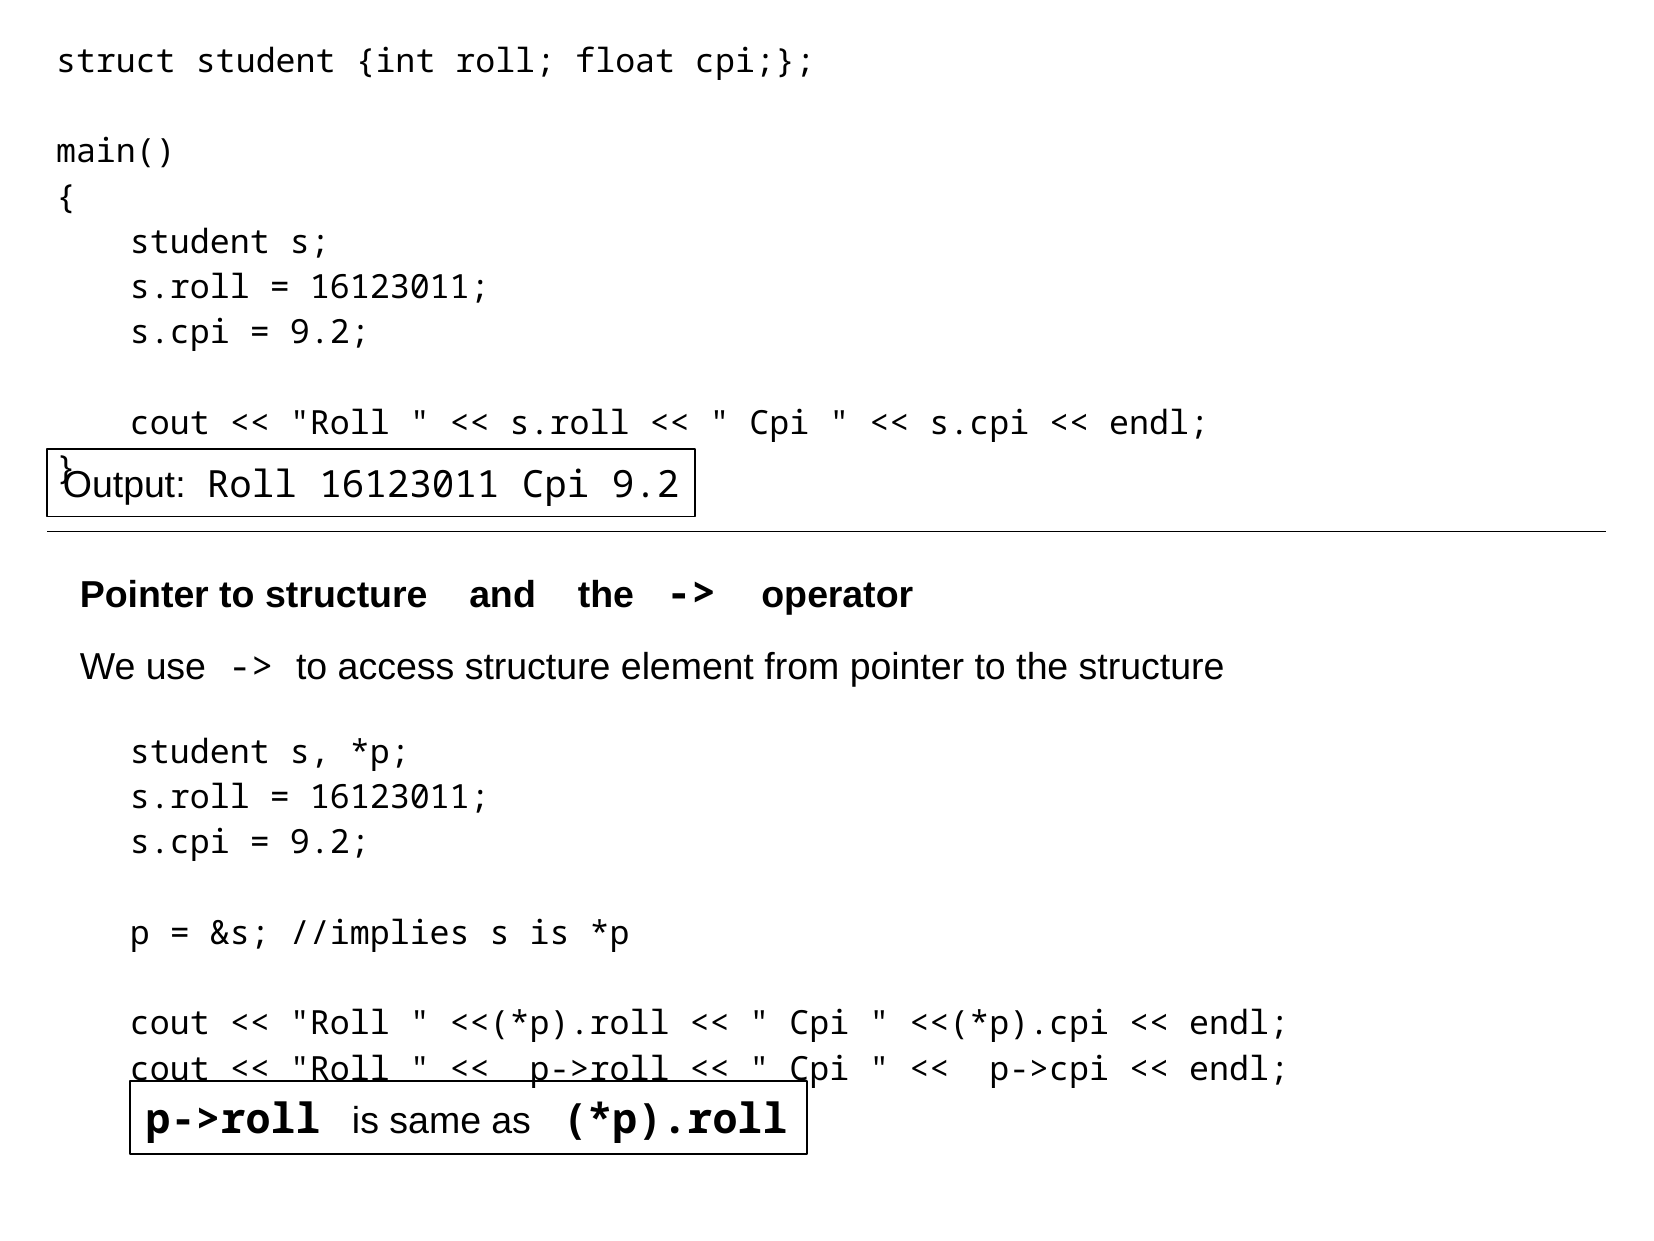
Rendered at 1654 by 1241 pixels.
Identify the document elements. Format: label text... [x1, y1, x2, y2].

text_box student s, *p; s.roll = 16123011; s.cpi = 9.2; p = &s; //implies s is *p cout << "Roll " <<(*p).roll << " Cpi " <<(*p).cpi << endl; cout << "Roll " << p->roll << " Cpi " << p->cpi << endl; [41, 720, 1305, 1046]
text_box We use -> to access structure element from pointer to the structure [64, 631, 1240, 693]
text_box Pointer to structure and the -> operator [65, 555, 929, 620]
text_box Output: Roll 16123011 Cpi 9.2 [47, 448, 696, 511]
text_box p->roll is same as (*p).roll [129, 1080, 808, 1148]
text_box struct student {int roll; float cpi;}; main() { student s; s.roll = 16123011; s.cpi = 9.2; cout << "Roll " << s.roll << " Cpi " << s.cpi << endl; } [41, 29, 1225, 432]
